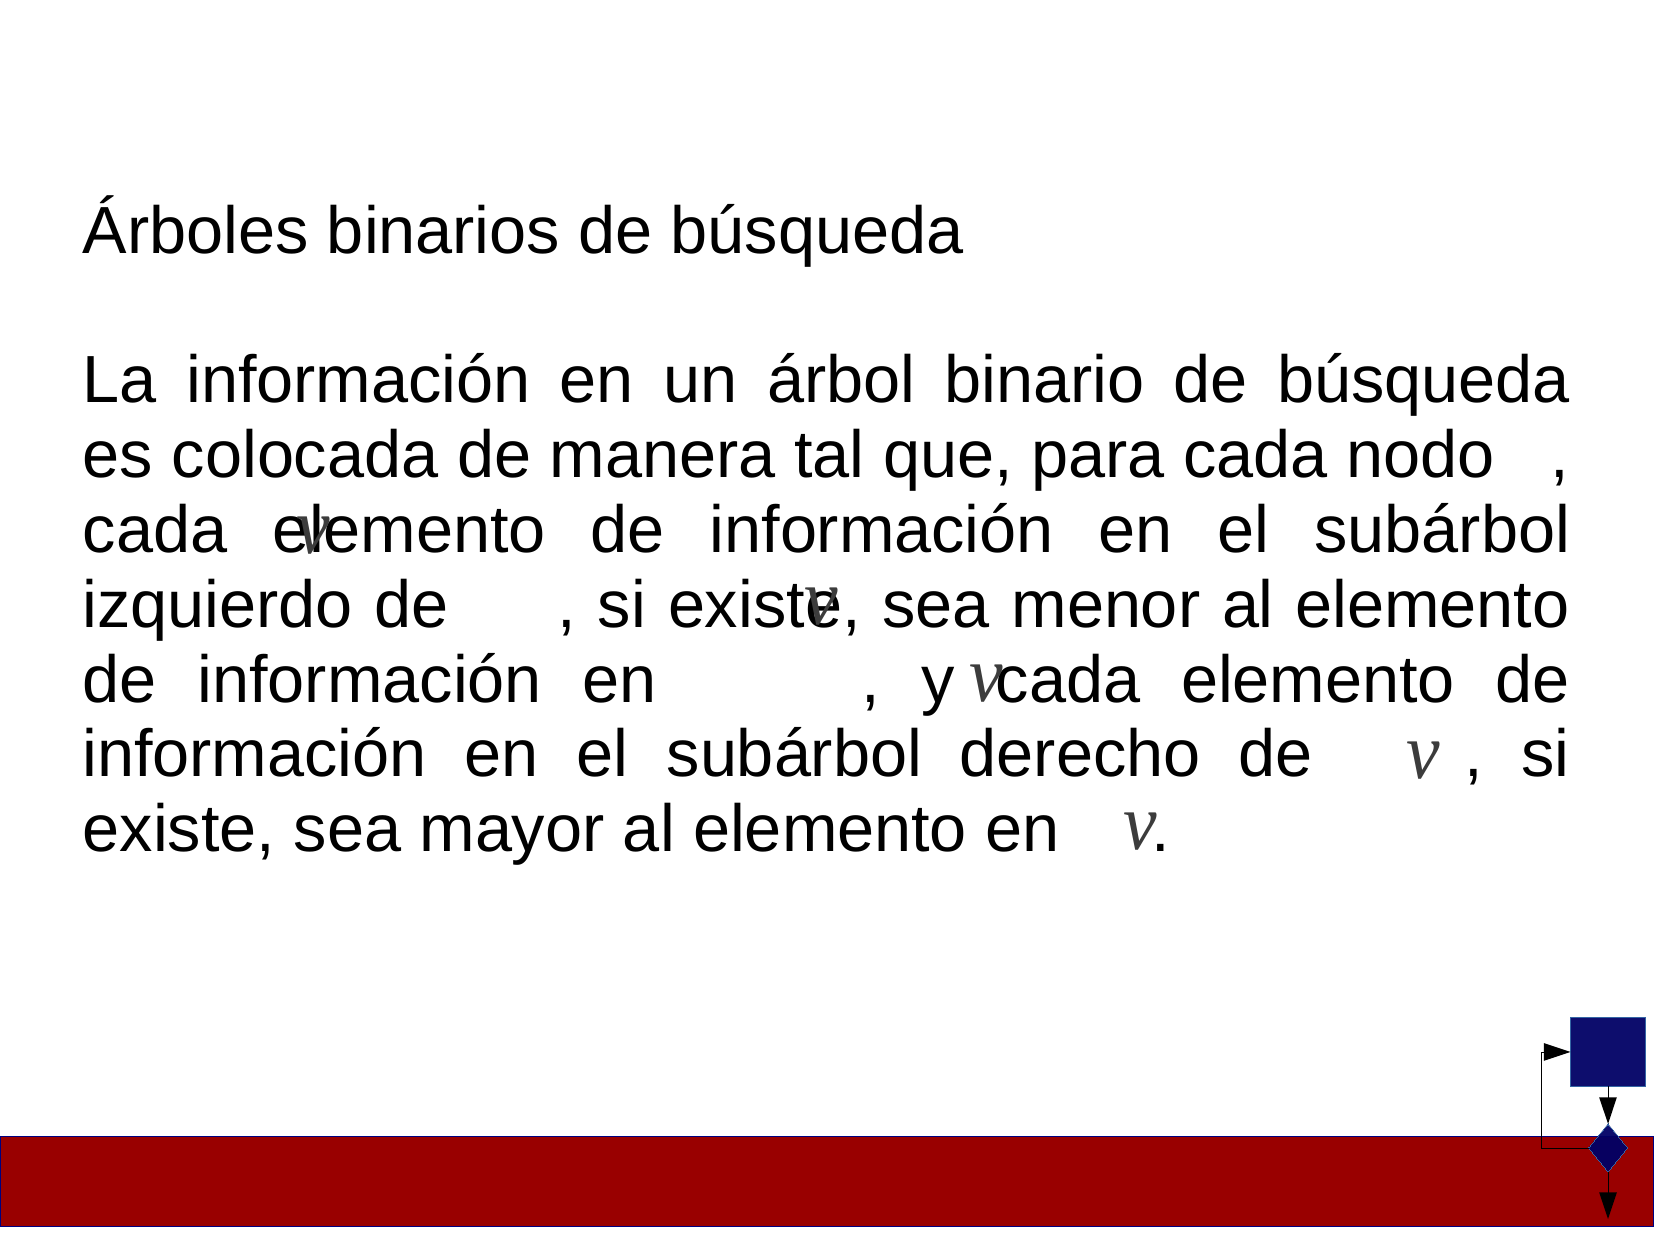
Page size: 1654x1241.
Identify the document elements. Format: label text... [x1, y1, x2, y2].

chart [950, 631, 1027, 721]
chart [277, 484, 354, 573]
chart [785, 555, 862, 644]
text_box [1570, 1017, 1646, 1087]
subtitle Árboles binarios de búsqueda La información en un árbol binario de búsqueda es colocada de manera tal que, para cada nodo , cada elemento de información en el subárbol izquierdo de , si existe, sea menor al elemento de información en , y cada elemento de información en el subárbol derecho de , si existe, sea mayor al elemento en . [82, 49, 1571, 1010]
chart [1387, 708, 1464, 798]
chart [1104, 779, 1181, 869]
text_box [0, 1124, 1654, 1227]
